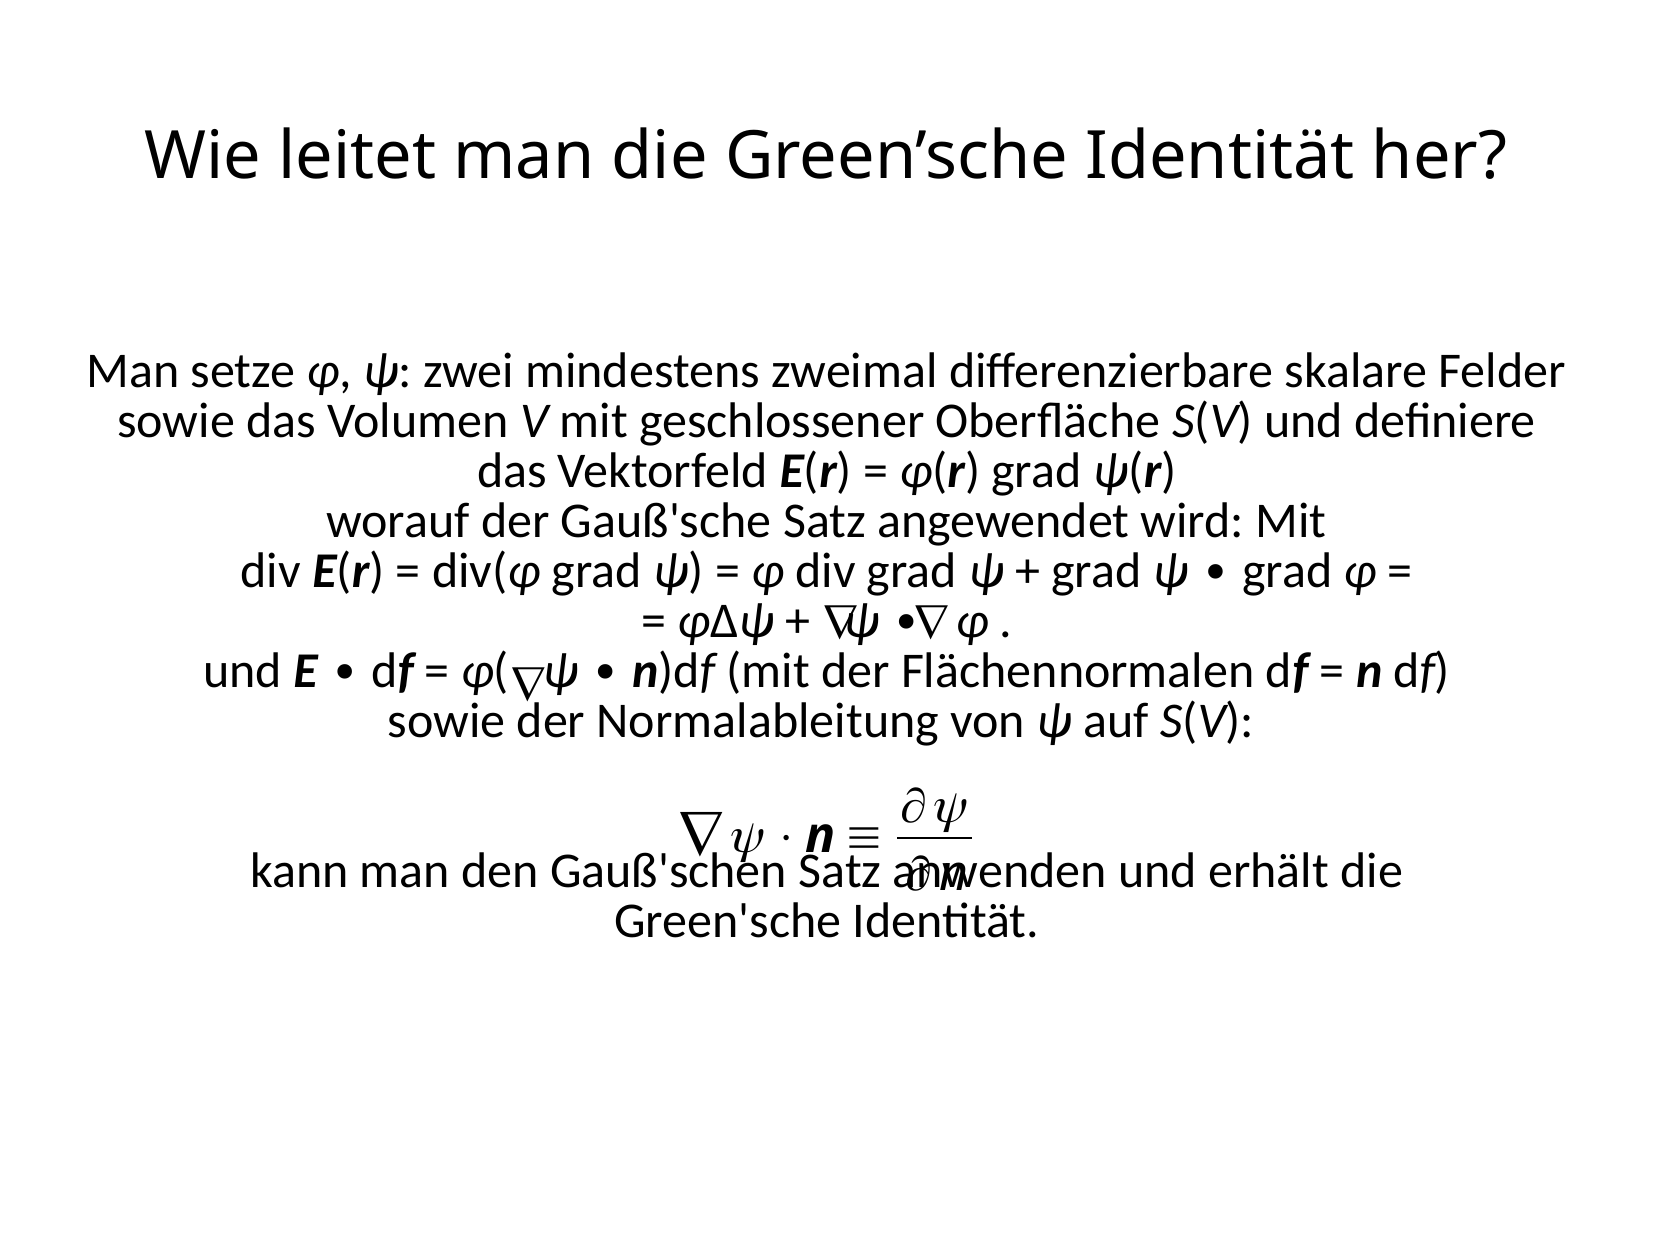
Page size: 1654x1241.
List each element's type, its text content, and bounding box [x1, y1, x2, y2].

chart [506, 666, 552, 705]
chart [909, 604, 955, 643]
chart [818, 604, 864, 643]
chart [672, 785, 982, 904]
subtitle Man setze φ, ψ: zwei mindestens zweimal differenzierbare skalare Felder sowie das Volumen V mit geschlossener Oberfläche S(V) und definiere das Vektorfeld E(r) = φ(r) grad ψ(r) worauf der Gauß'sche Satz angewendet wird: Mit div E(r) = div(φ grad ψ) = φ div grad ψ + grad ψ ∙ grad φ = = φ∆ψ + ψ ∙ φ . und E ∙ df = φ( ψ ∙ n)df (mit der Flächennormalen df = n df) sowie der Normalableitung von ψ auf S(V): kann man den Gauß'schen Satz anwenden und erhält die Green'sche Identität. [82, 283, 1571, 1016]
title Wie leitet man die Green’sche Identität her? [82, 49, 1571, 257]
